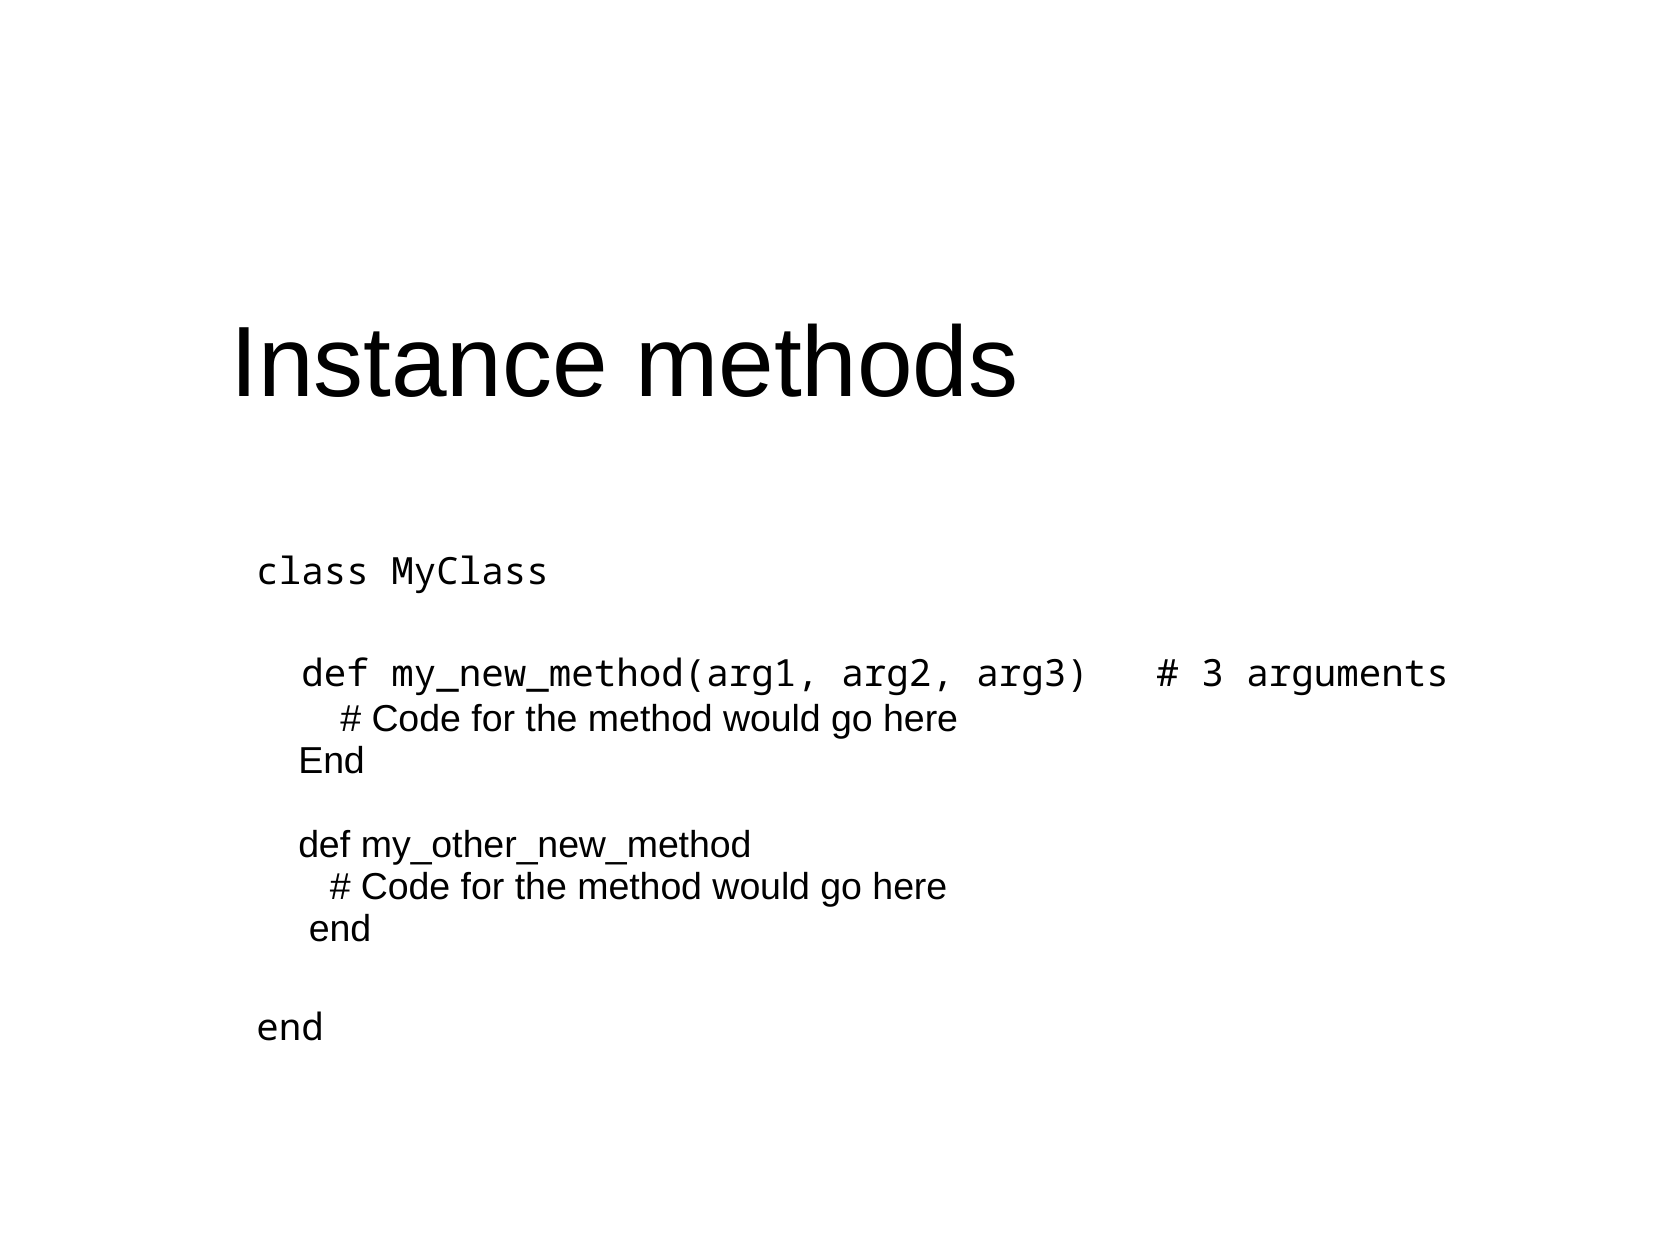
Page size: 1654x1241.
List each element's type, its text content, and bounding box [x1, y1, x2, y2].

text_box Instance methods [215, 298, 1034, 425]
text_box class MyClass def my_new_method(arg1, arg2, arg3) # 3 arguments # Code for the method would go here End def my_other_new_method # Code for the method would go here end end [241, 536, 1464, 1022]
